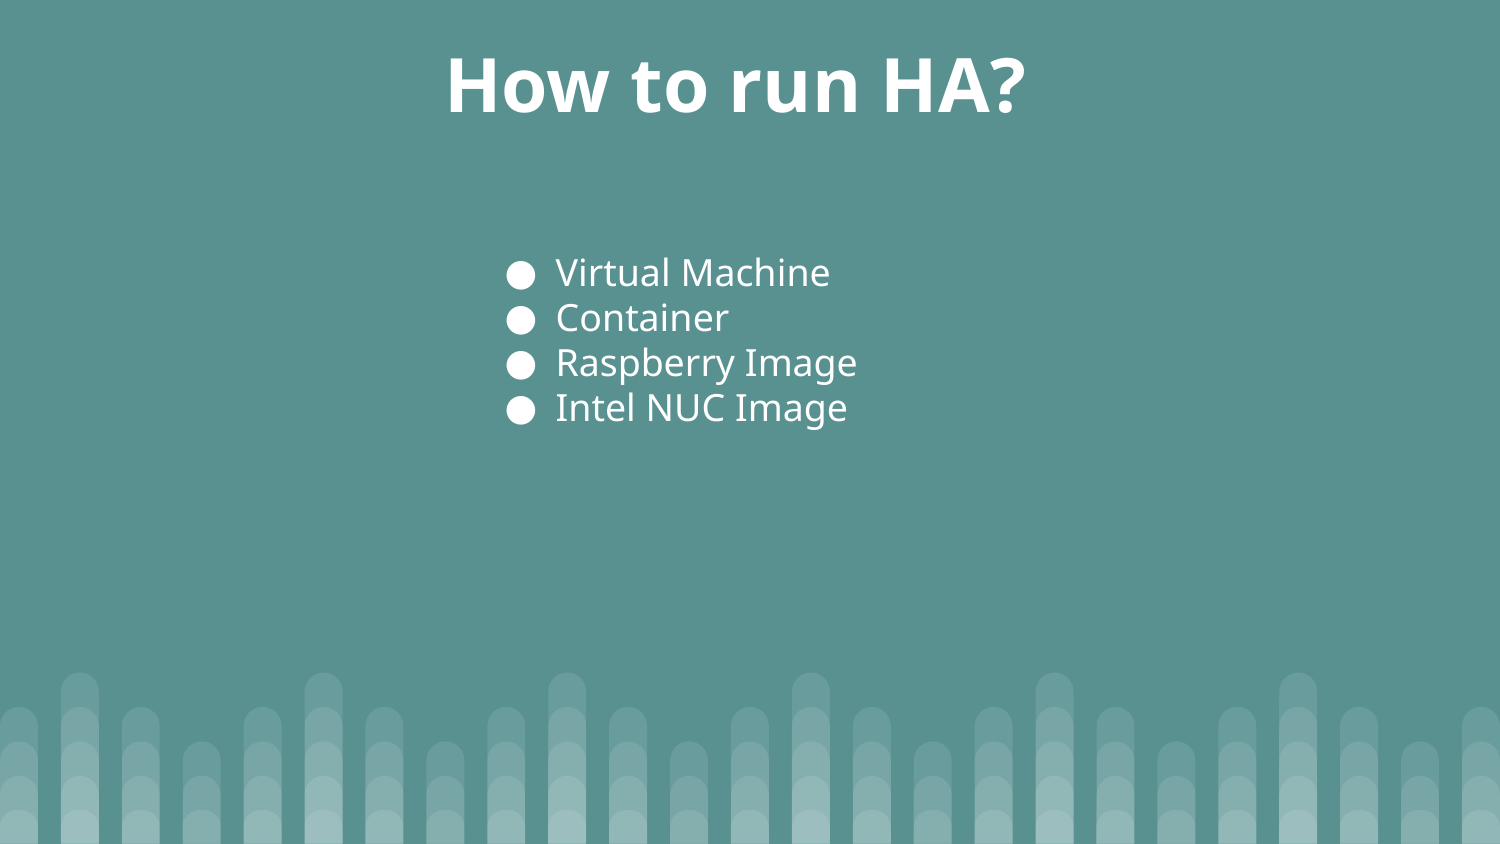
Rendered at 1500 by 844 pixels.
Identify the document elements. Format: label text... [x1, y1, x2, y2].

list Virtual Machine Container Raspberry Image Intel NUC Image [465, 233, 1035, 681]
title How to run HA? [429, 13, 1198, 152]
